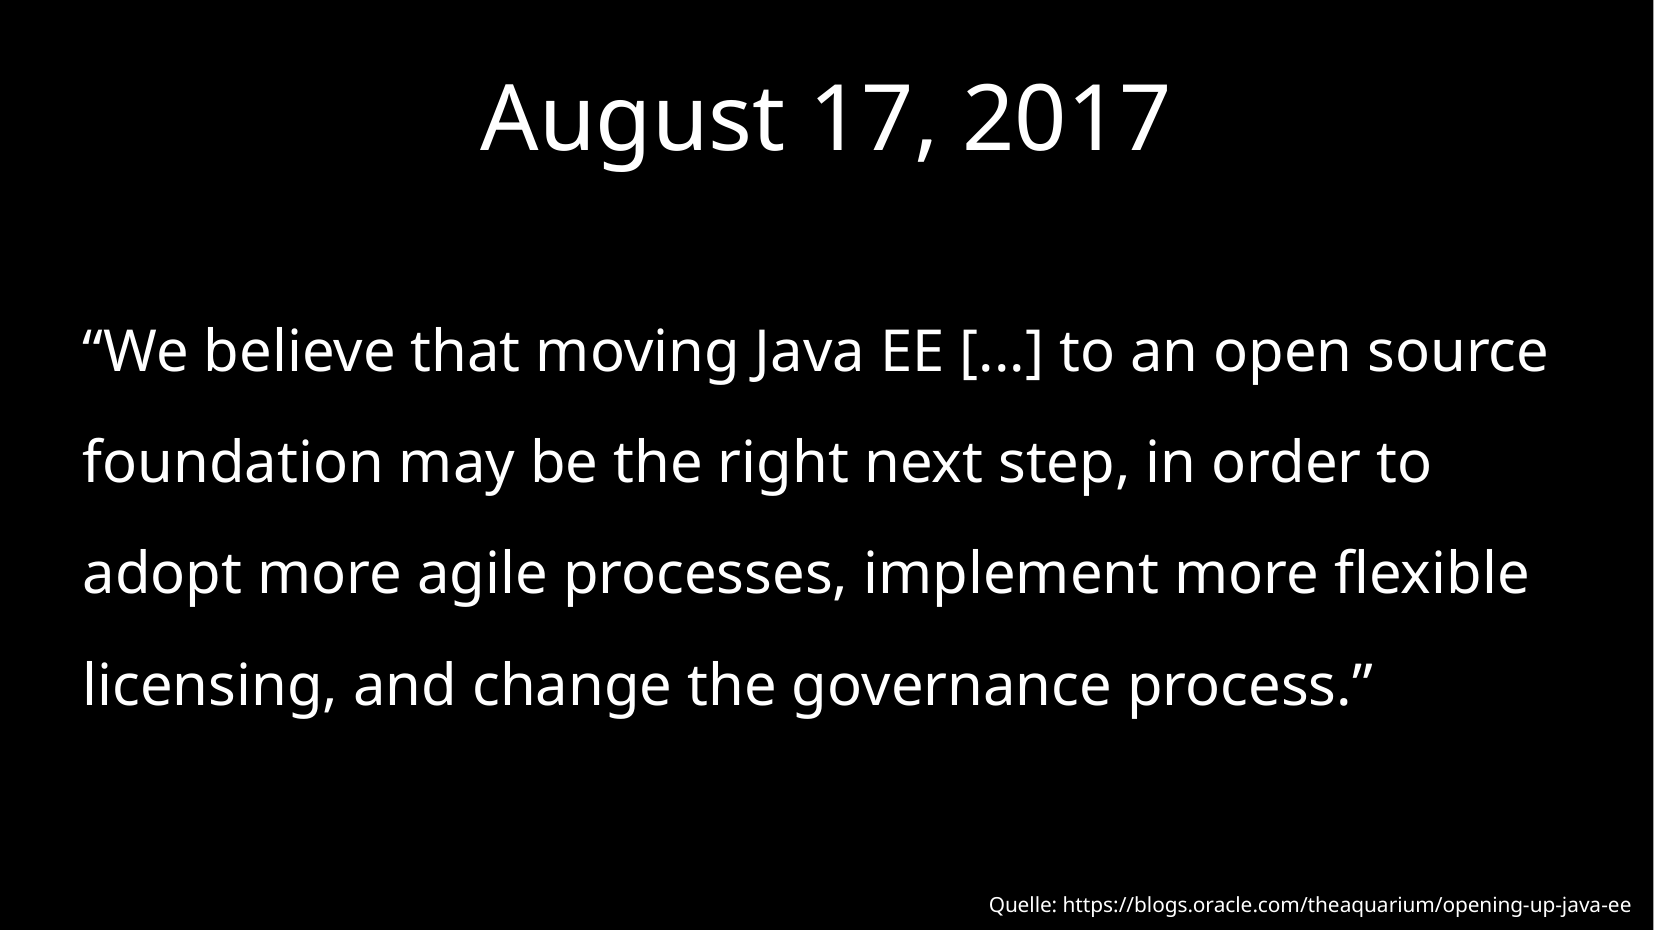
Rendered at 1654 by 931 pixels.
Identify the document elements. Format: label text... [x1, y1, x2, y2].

text_box Quelle: https://blogs.oracle.com/theaquarium/opening-up-java-ee [905, 882, 1647, 924]
title August 17, 2017 [82, 37, 1571, 193]
list “We believe that moving Java EE [...] to an open source foundation may be the right next step, in order to adopt more agile processes, implement more flexible licensing, and change the governance process.” [82, 276, 1571, 817]
